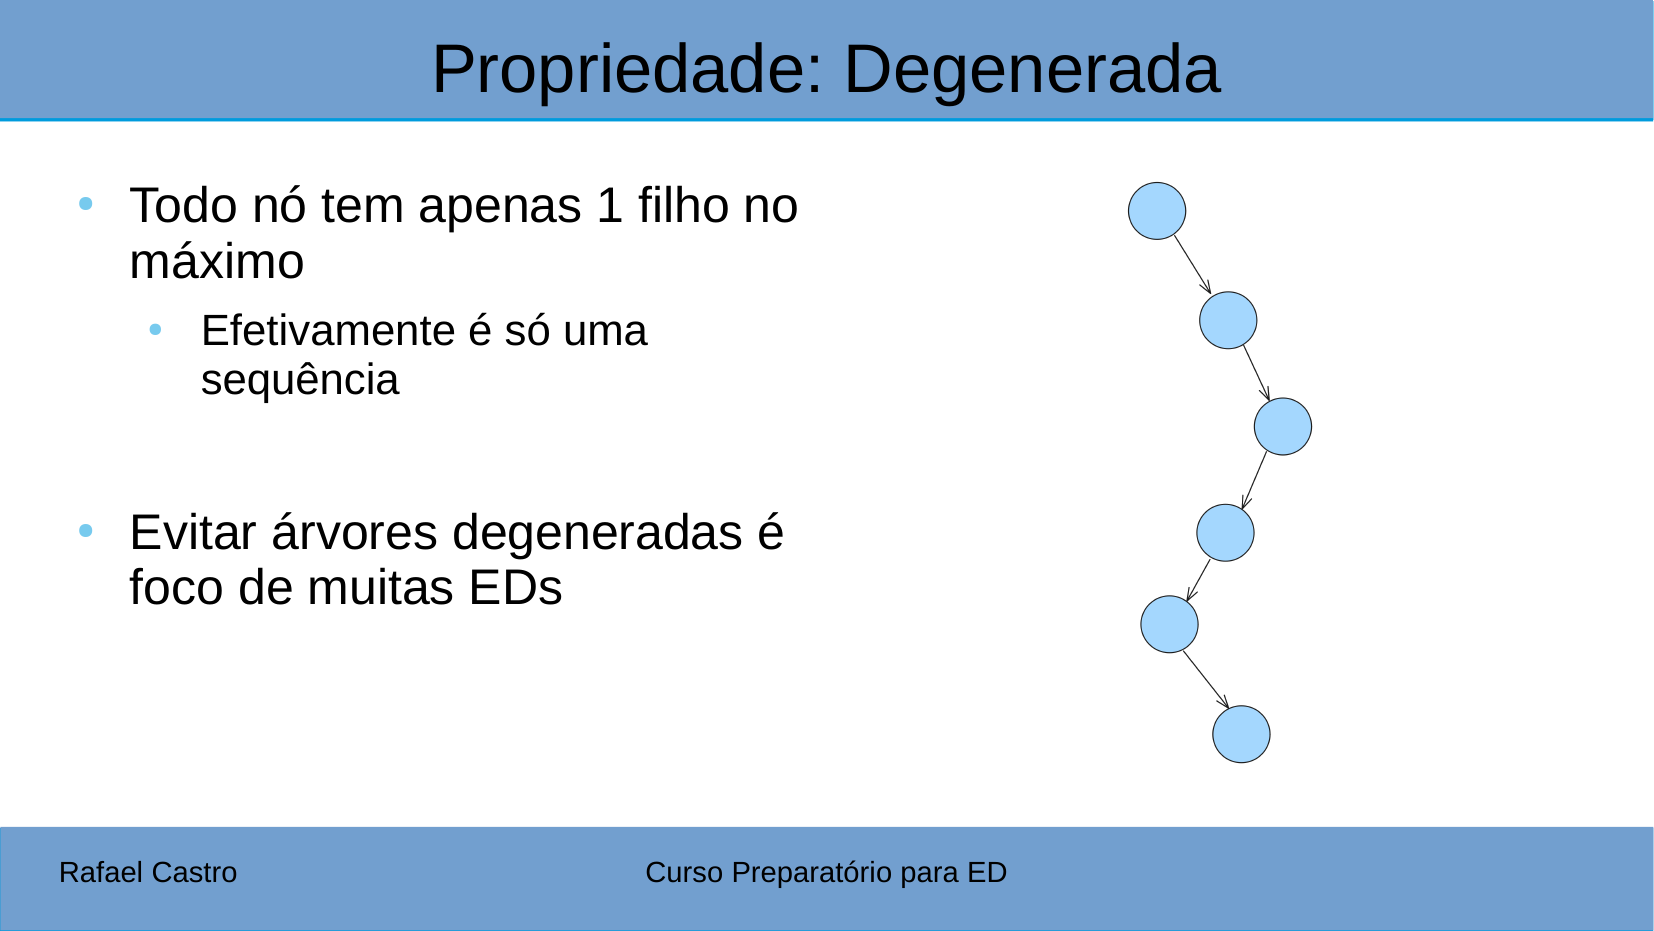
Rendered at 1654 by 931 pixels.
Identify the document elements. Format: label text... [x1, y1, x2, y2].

picture [925, 177, 1516, 768]
title Propriedade: Degenerada [59, 29, 1595, 108]
list Todo nó tem apenas 1 filho no máximo Efetivamente é só uma sequência Evitar árvores degeneradas é foco de muitas EDs [59, 177, 809, 768]
